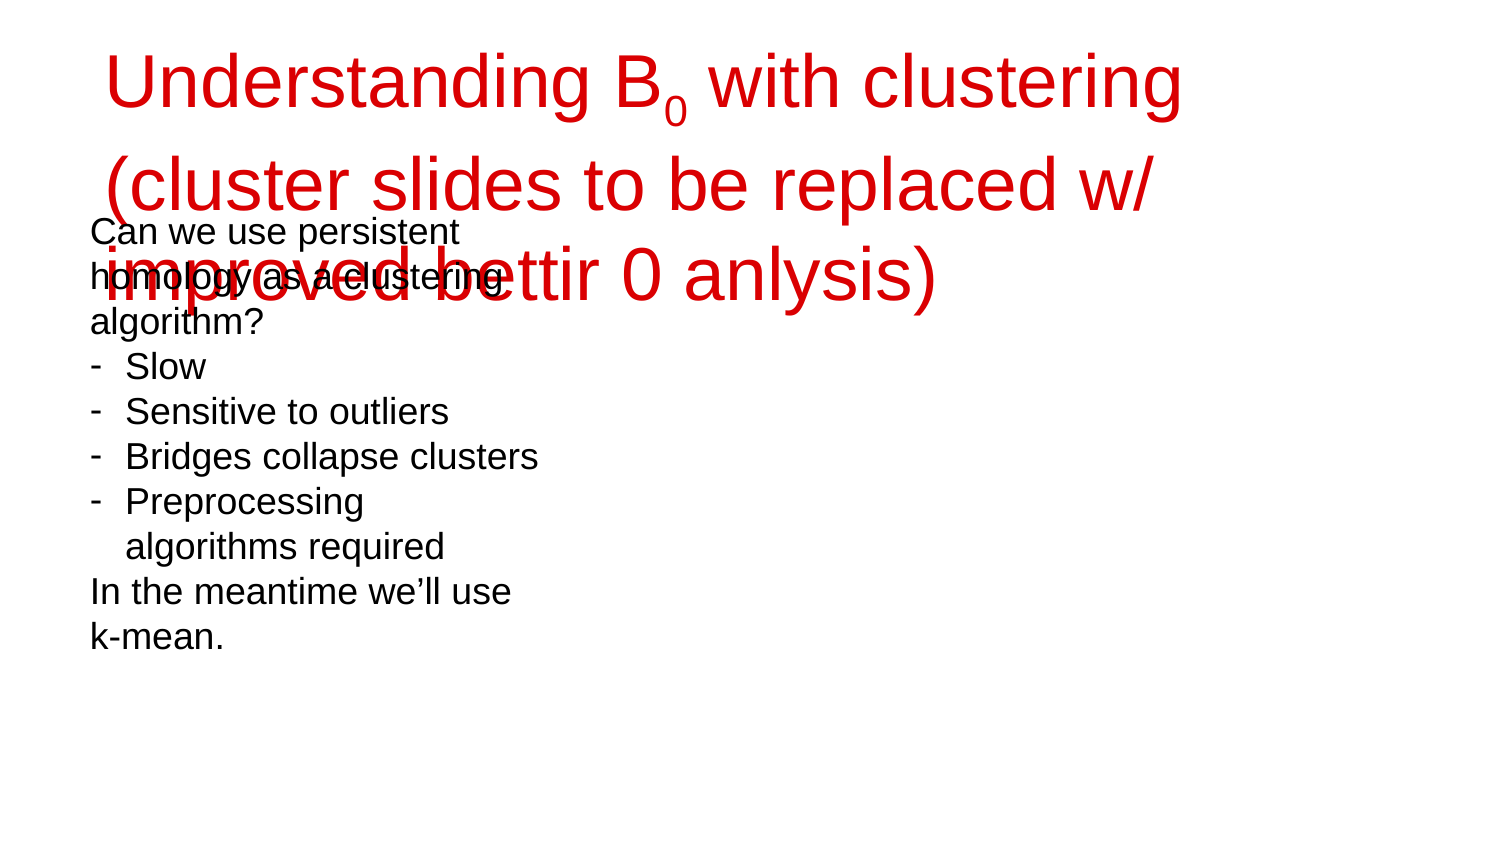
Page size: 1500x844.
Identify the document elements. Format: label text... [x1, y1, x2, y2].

text_box Can we use persistent homology as a clustering algorithm? Slow Sensitive to outliers Bridges collapse clusters Preprocessing algorithms required In the meantime we’ll use k-mean. [74, 192, 554, 804]
text_box Understanding B0 with clustering (cluster slides to be replaced w/ improved bettir 0 anlysis) [554, 189, 1440, 330]
